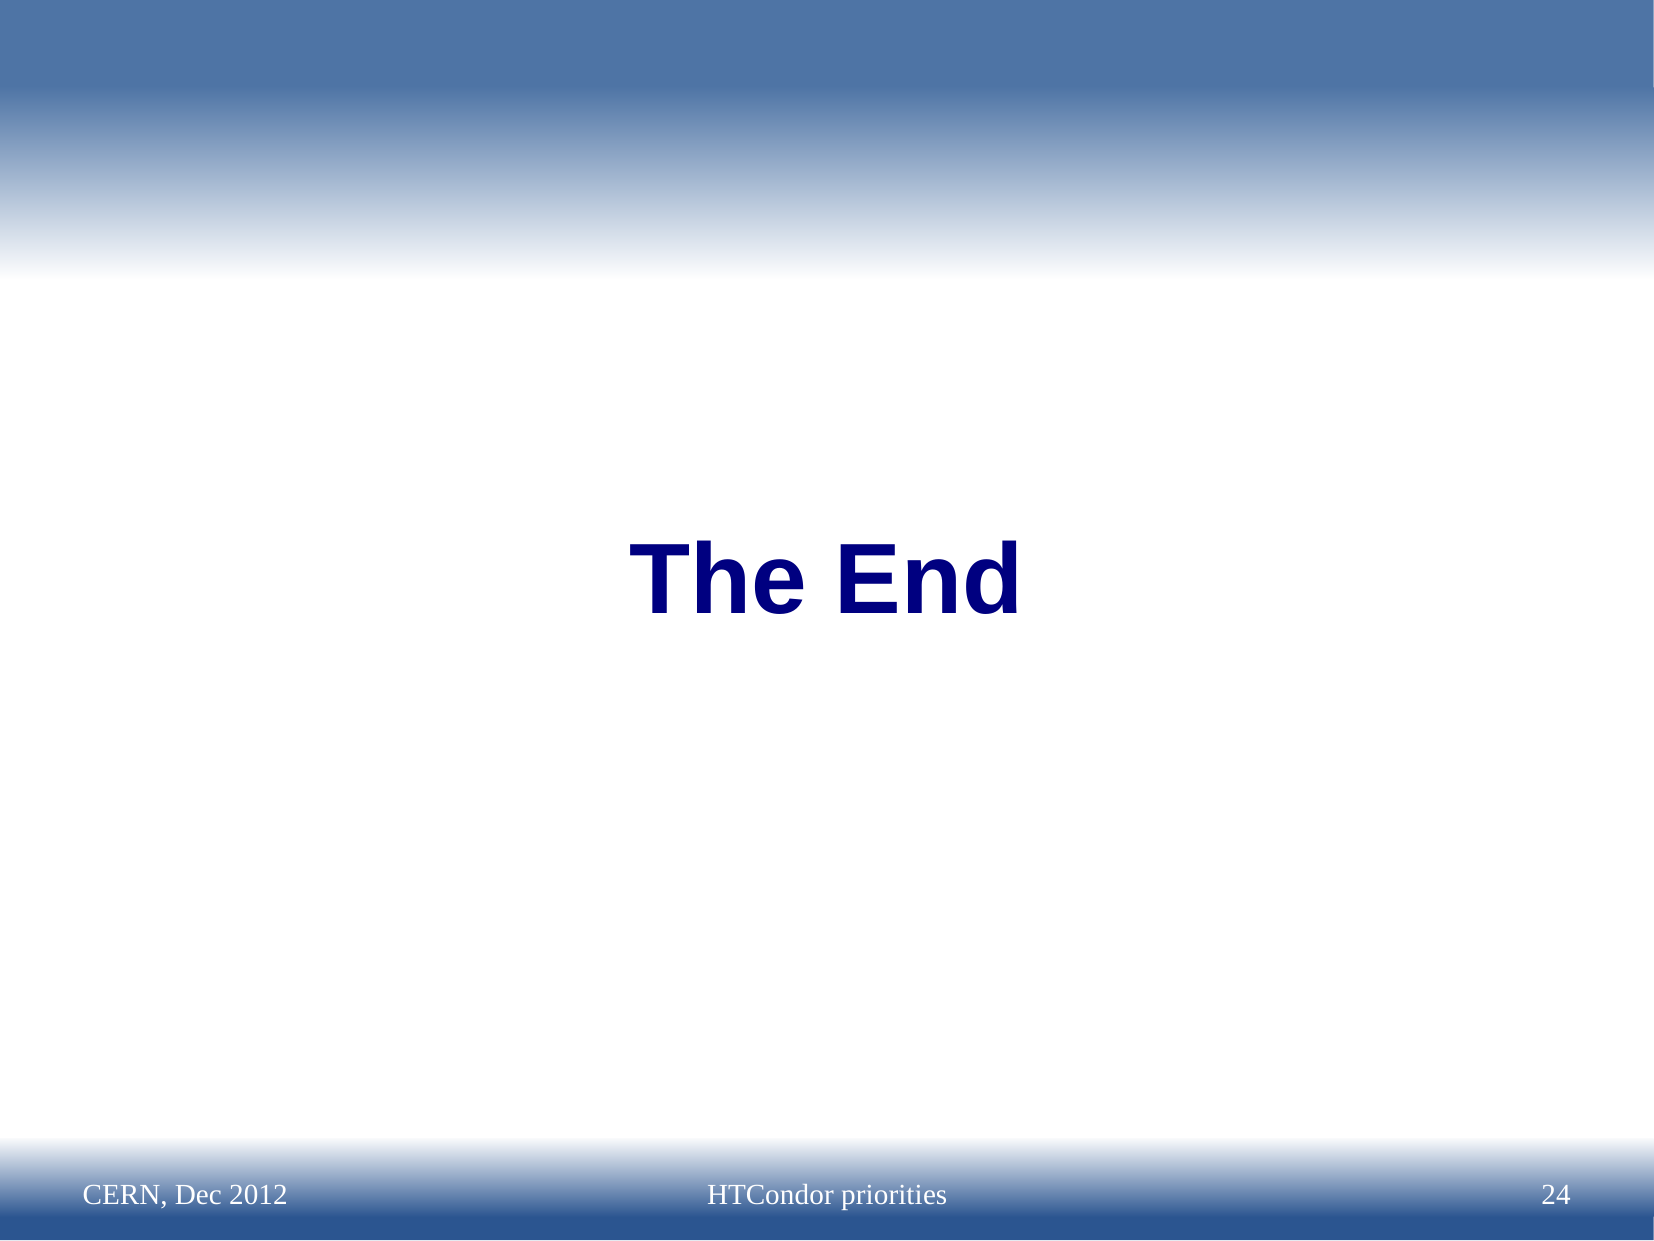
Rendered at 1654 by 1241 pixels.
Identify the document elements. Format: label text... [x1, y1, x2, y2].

subtitle The End [82, 56, 1571, 1102]
